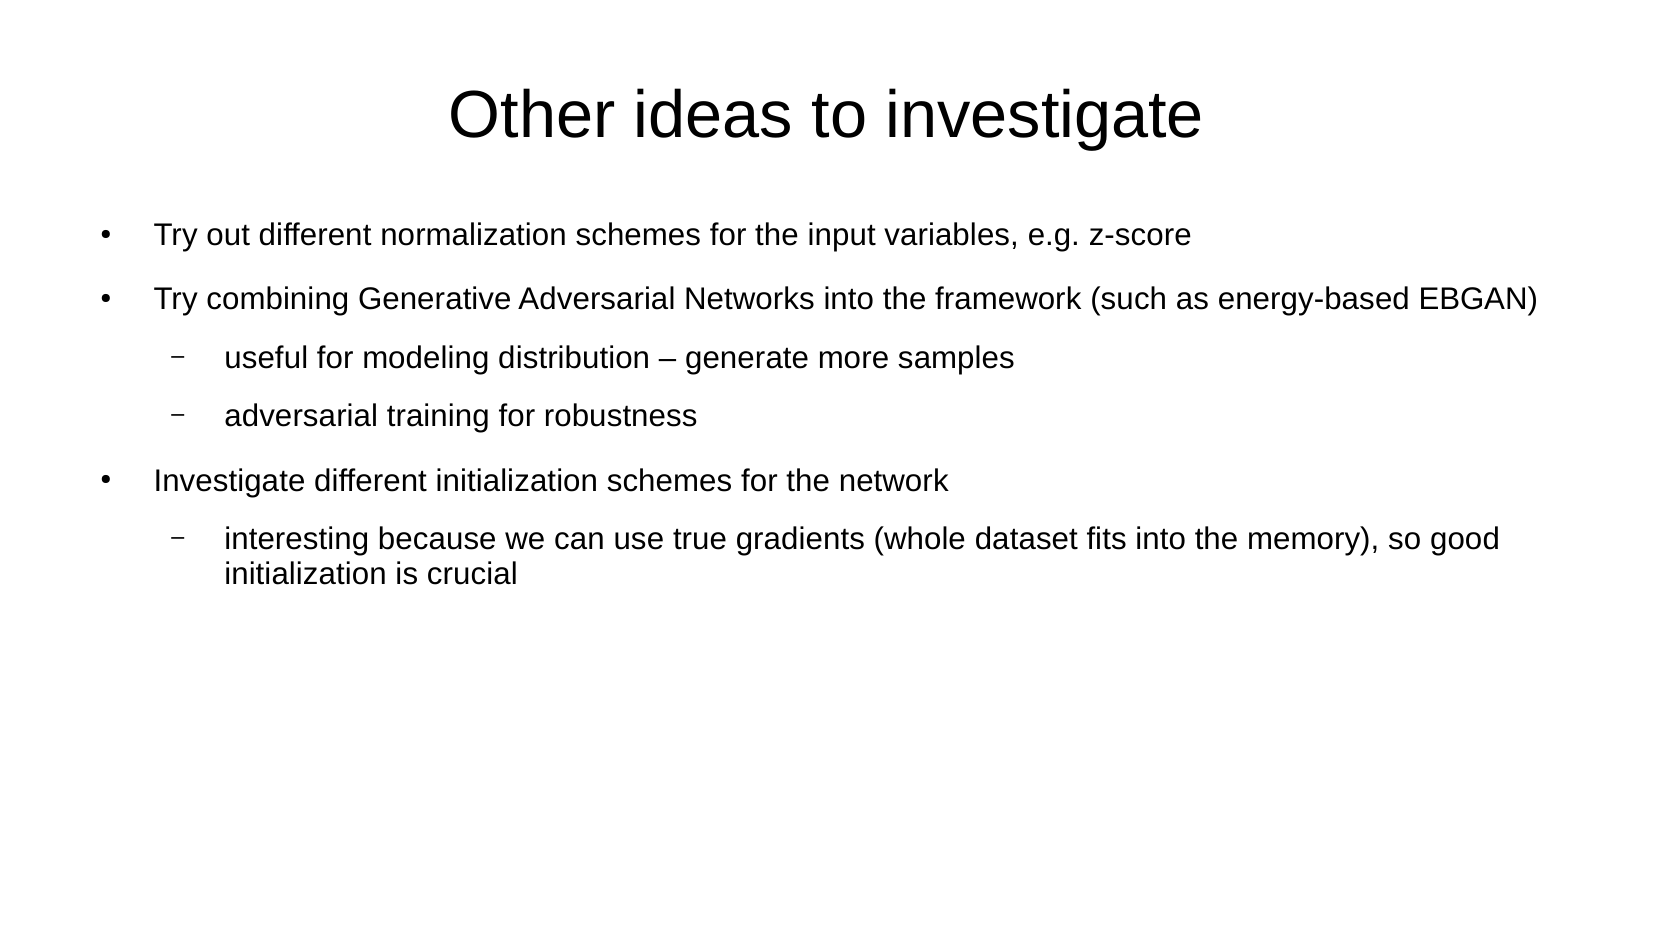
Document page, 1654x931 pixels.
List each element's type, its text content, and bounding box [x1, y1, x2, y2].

list Try out different normalization schemes for the input variables, e.g. z-score Try combining Generative Adversarial Networks into the framework (such as energy-based EBGAN) useful for modeling distribution – generate more samples adversarial training for robustness Investigate different initialization schemes for the network interesting because we can use true gradients (whole dataset fits into the memory), so good initialization is crucial [82, 217, 1571, 758]
title Other ideas to investigate [82, 37, 1571, 193]
